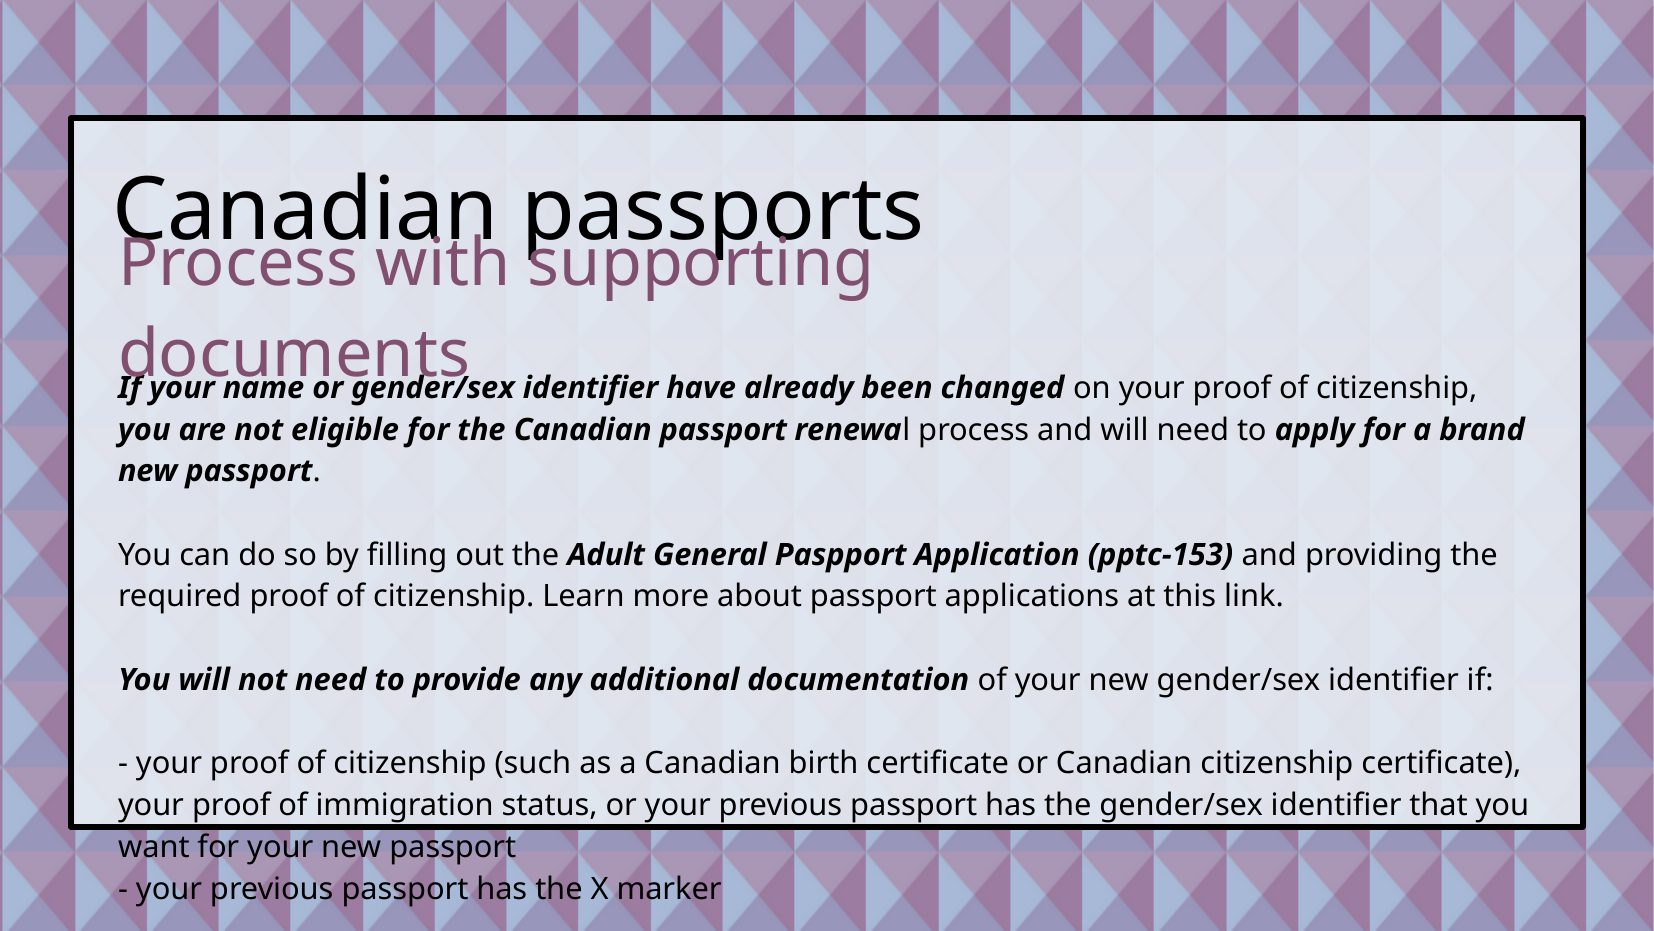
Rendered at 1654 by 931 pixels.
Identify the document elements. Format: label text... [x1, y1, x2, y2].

text_box If your name or gender/sex identifier have already been changed on your proof of citizenship, you are not eligible for the Canadian passport renewal process and will need to apply for a brand new passport. You can do so by filling out the Adult General Paspport Application (pptc-153) and providing the required proof of citizenship. Learn more about passport applications at this link. You will not need to provide any additional documentation of your new gender/sex identifier if: - your proof of citizenship (such as a Canadian birth certificate or Canadian citizenship certificate), your proof of immigration status, or your previous passport has the gender/sex identifier that you want for your new passport - your previous passport has the X marker [118, 365, 1536, 795]
text_box [70, 118, 1583, 827]
picture [0, 0, 1654, 931]
title Process with supporting documents [118, 253, 1211, 356]
title Canadian passports [112, 153, 1223, 259]
